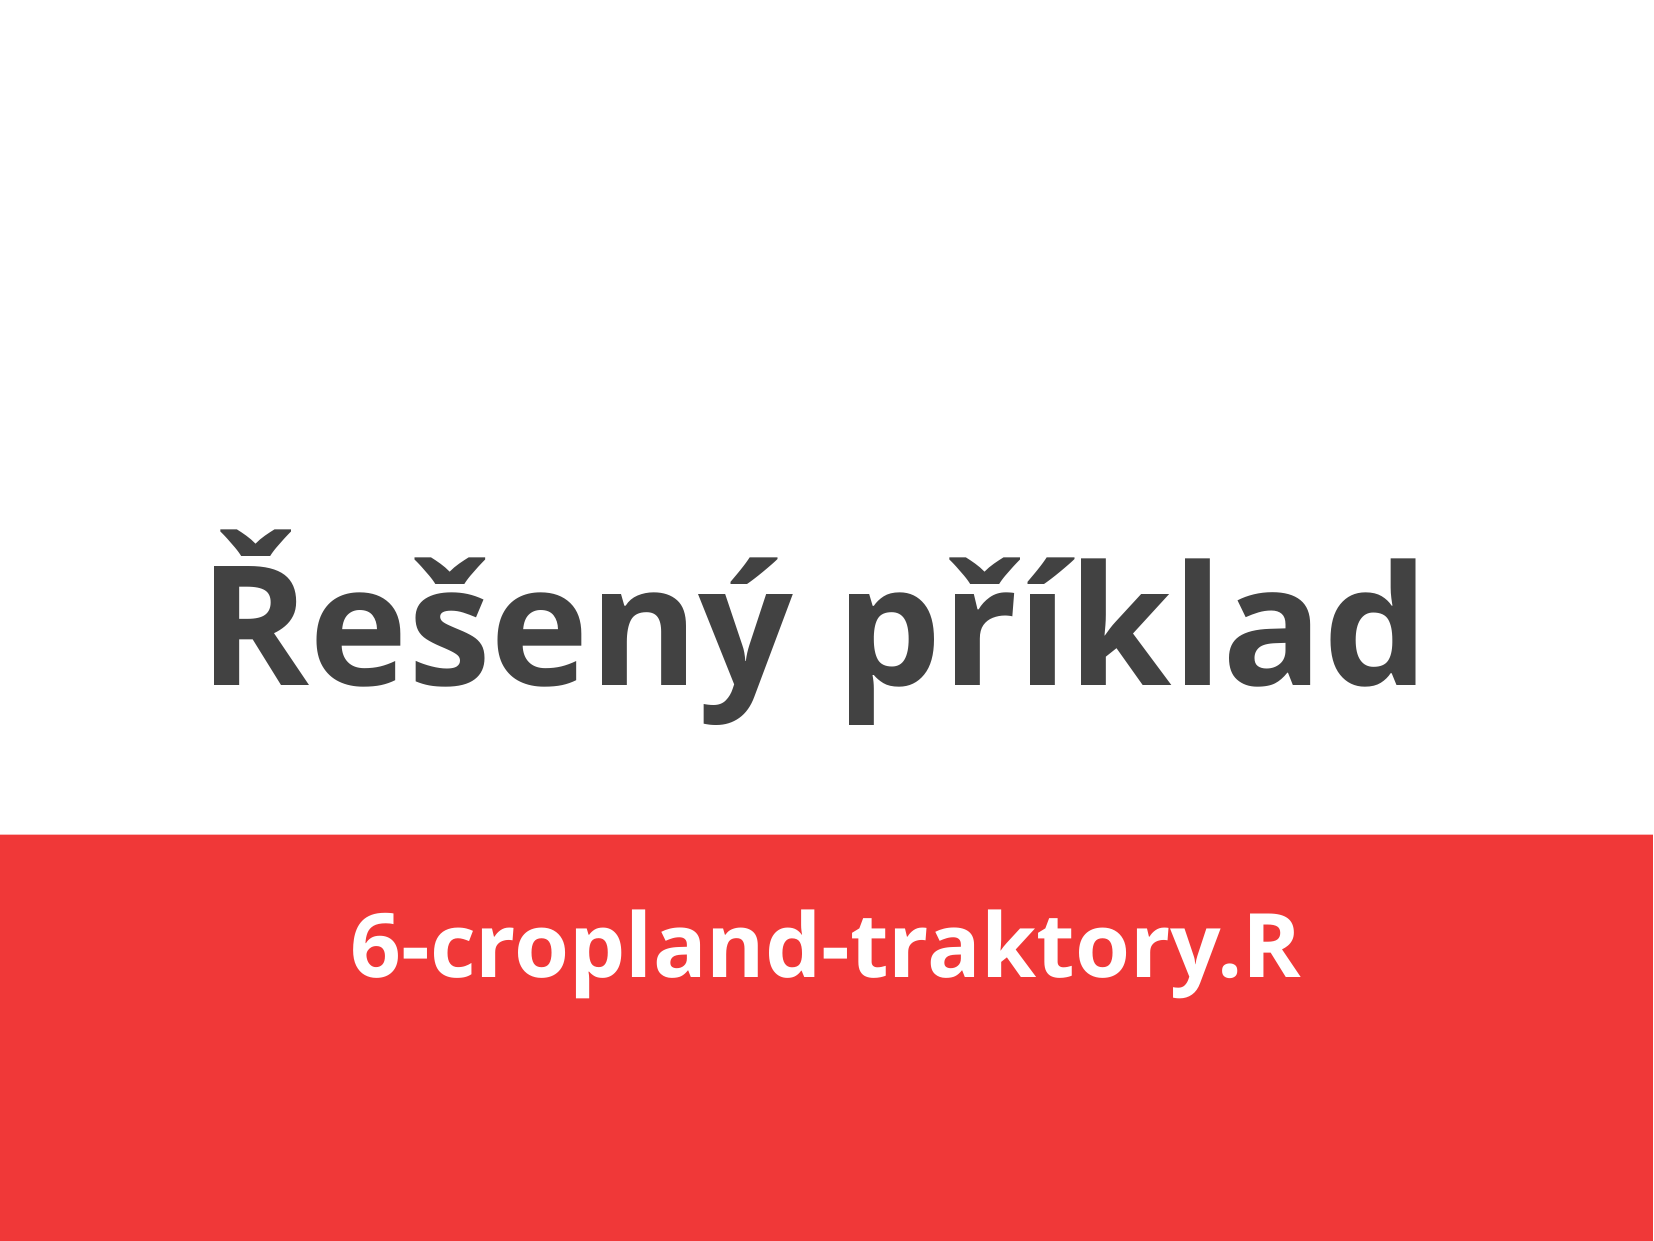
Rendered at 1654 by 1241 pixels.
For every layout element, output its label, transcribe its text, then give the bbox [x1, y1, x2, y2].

list 6-cropland-traktory.R [82, 881, 1571, 1010]
title Řešený příklad [70, 517, 1559, 725]
